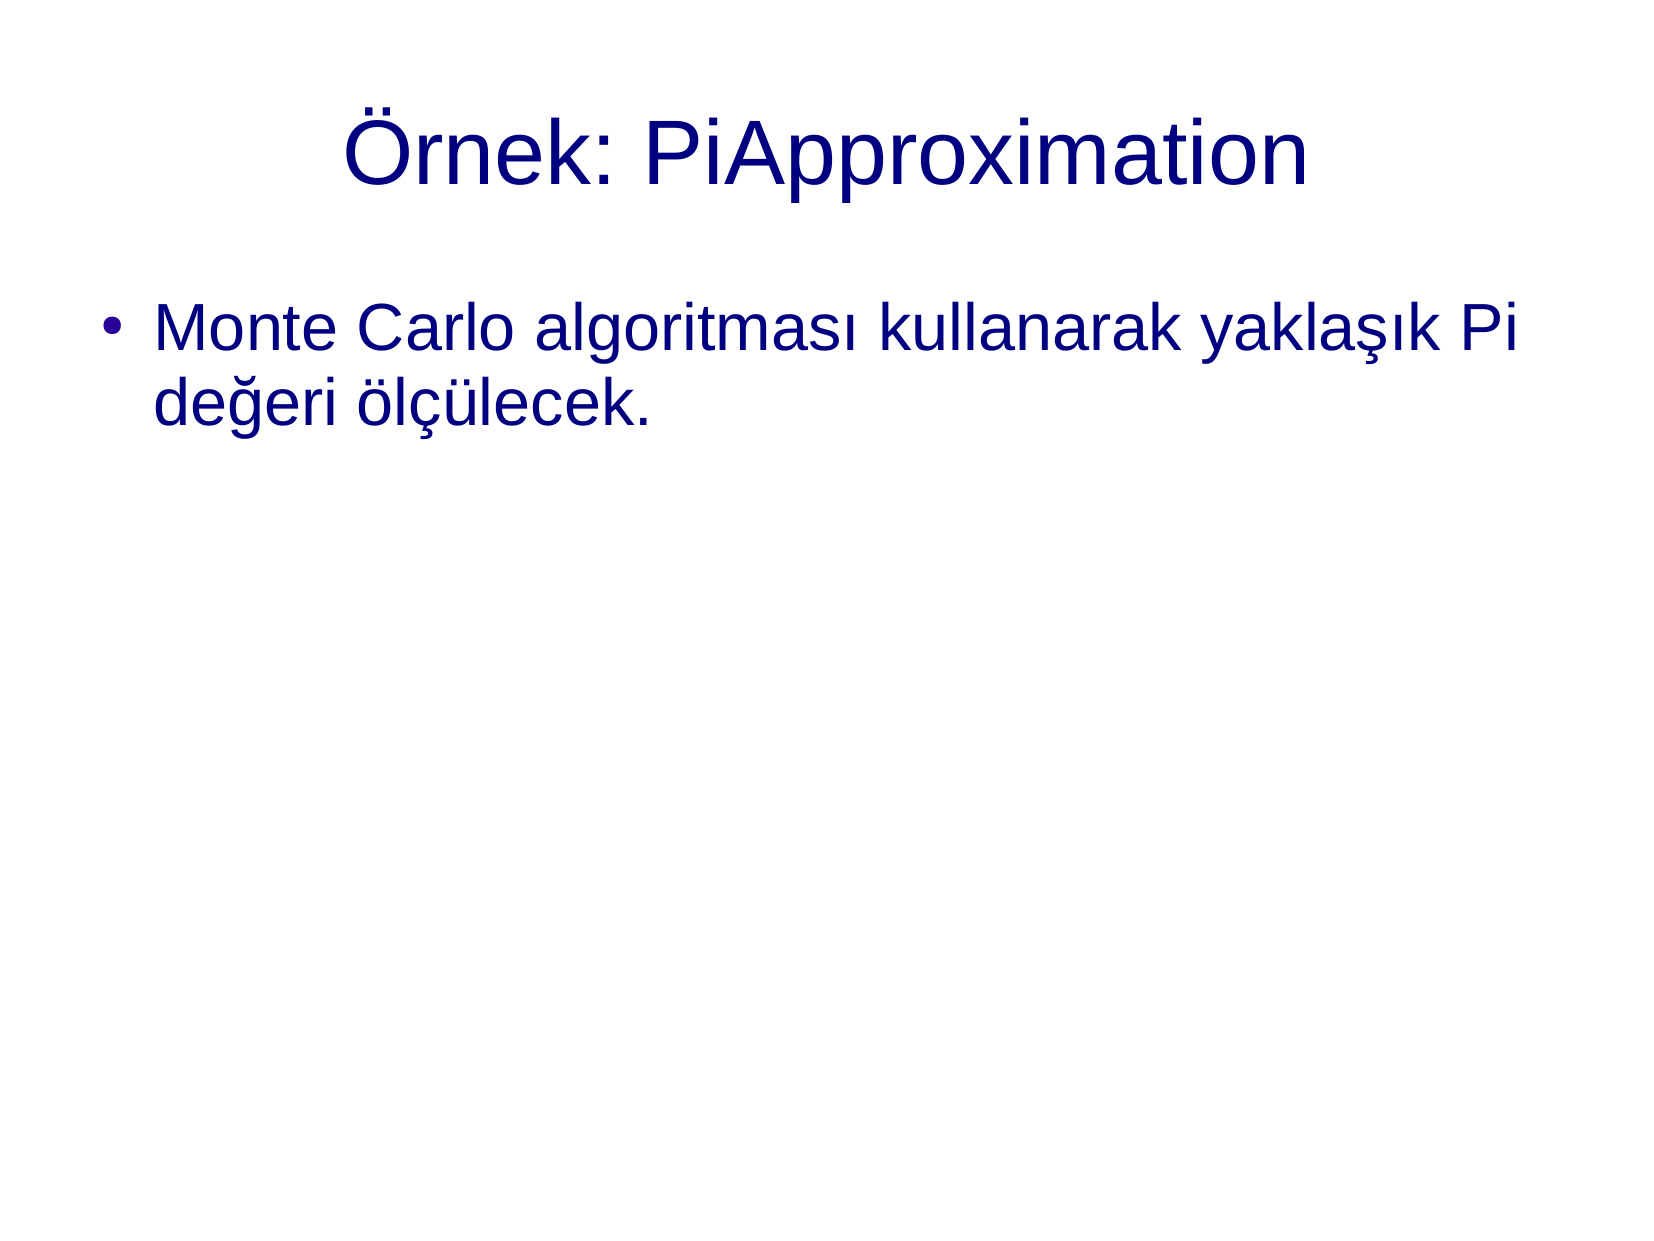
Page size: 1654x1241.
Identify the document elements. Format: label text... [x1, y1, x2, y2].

title Örnek: PiApproximation [82, 49, 1571, 257]
list Monte Carlo algoritması kullanarak yaklaşık Pi değeri ölçülecek. [82, 290, 1571, 1109]
